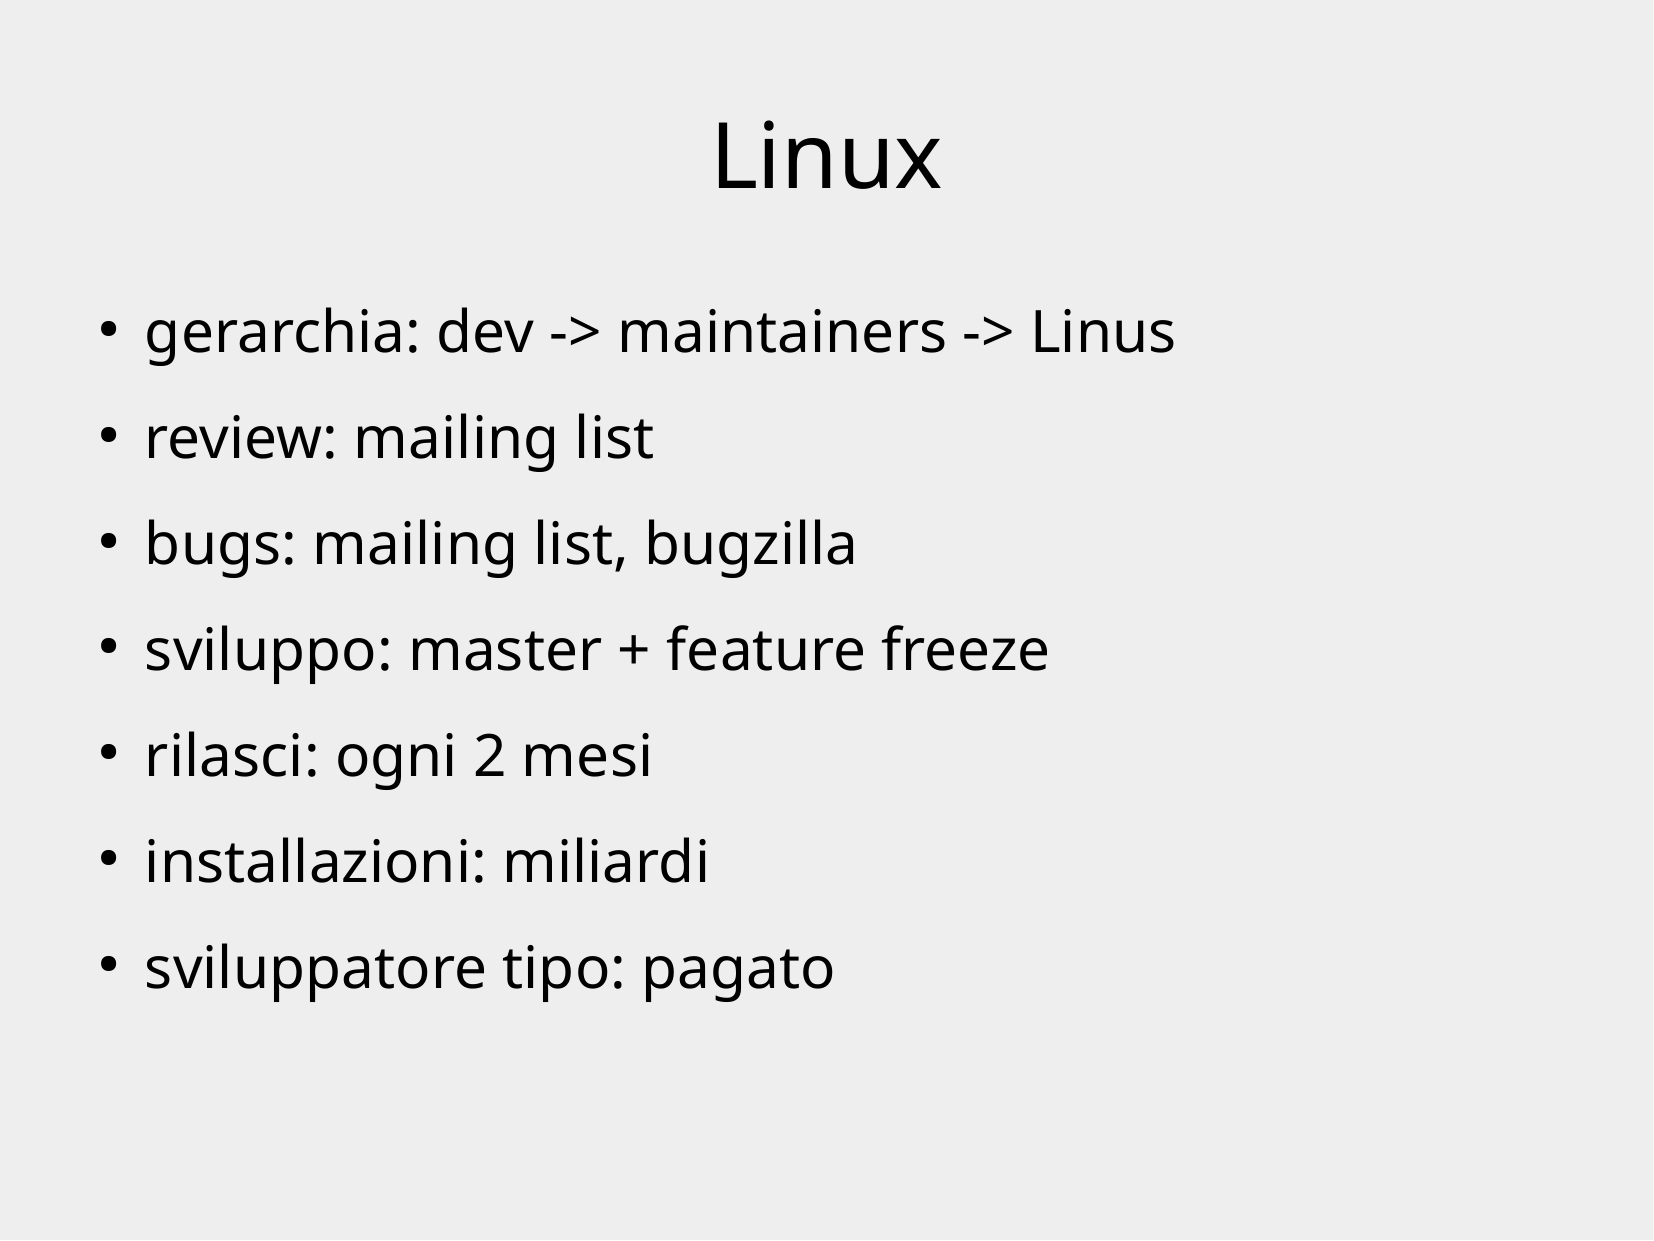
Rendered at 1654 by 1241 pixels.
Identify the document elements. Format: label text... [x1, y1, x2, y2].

list gerarchia: dev -> maintainers -> Linus review: mailing list bugs: mailing list, bugzilla sviluppo: master + feature freeze rilasci: ogni 2 mesi installazioni: miliardi sviluppatore tipo: pagato [82, 290, 1571, 1010]
title Linux [82, 49, 1571, 257]
